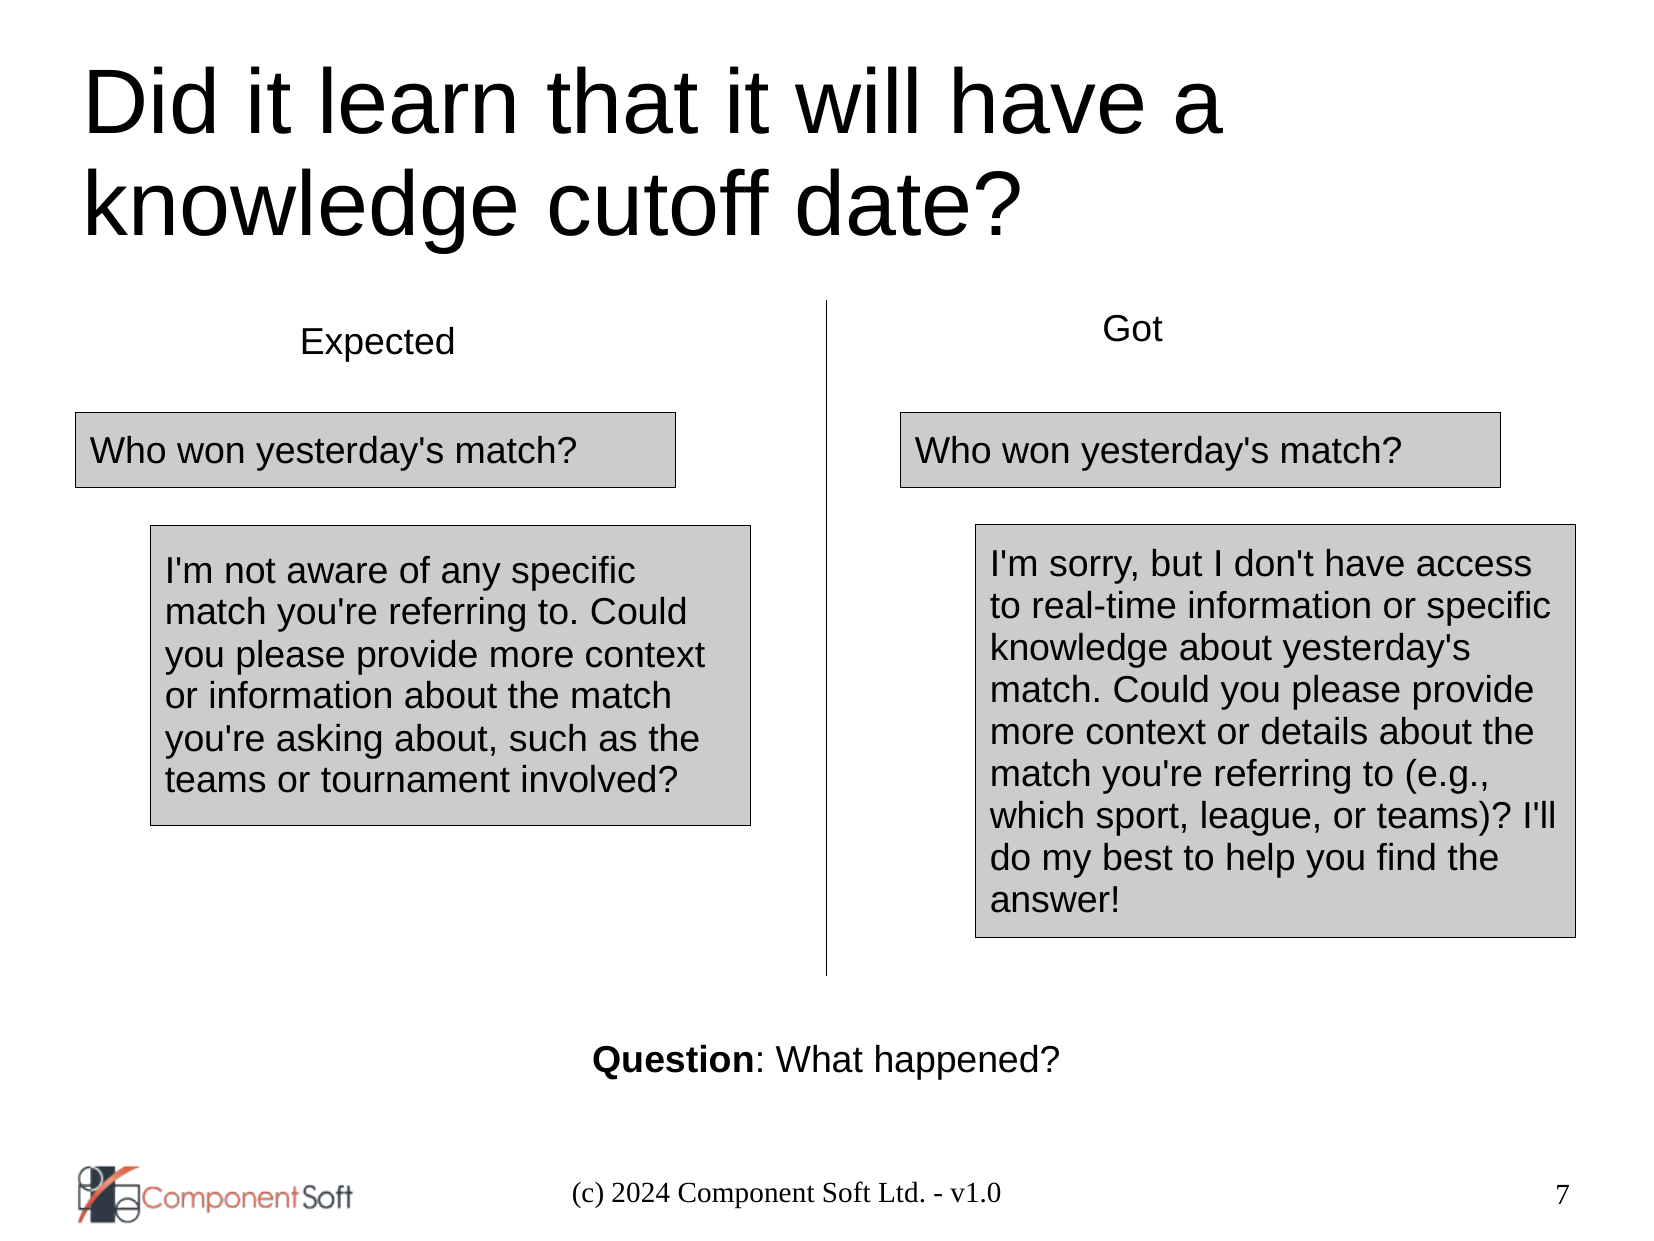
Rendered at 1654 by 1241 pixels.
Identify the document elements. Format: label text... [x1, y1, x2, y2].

text_box Who won yesterday's match? [900, 412, 1501, 488]
title Did it learn that it will have a knowledge cutoff date? [82, 49, 1571, 257]
text_box Got [1087, 300, 1178, 357]
text_box Who won yesterday's match? [75, 412, 676, 488]
text_box Question: What happened? [577, 1030, 1076, 1088]
text_box I'm sorry, but I don't have access to real-time information or specific knowledge about yesterday's match. Could you please provide more context or details about the match you're referring to (e.g., which sport, league, or teams)? I'll do my best to help you find the answer! [975, 524, 1576, 938]
text_box Expected [285, 313, 472, 371]
picture [75, 1162, 357, 1227]
text_box I'm not aware of any specific match you're referring to. Could you please provide more context or information about the match you're asking about, such as the teams or tournament involved? [150, 525, 751, 826]
